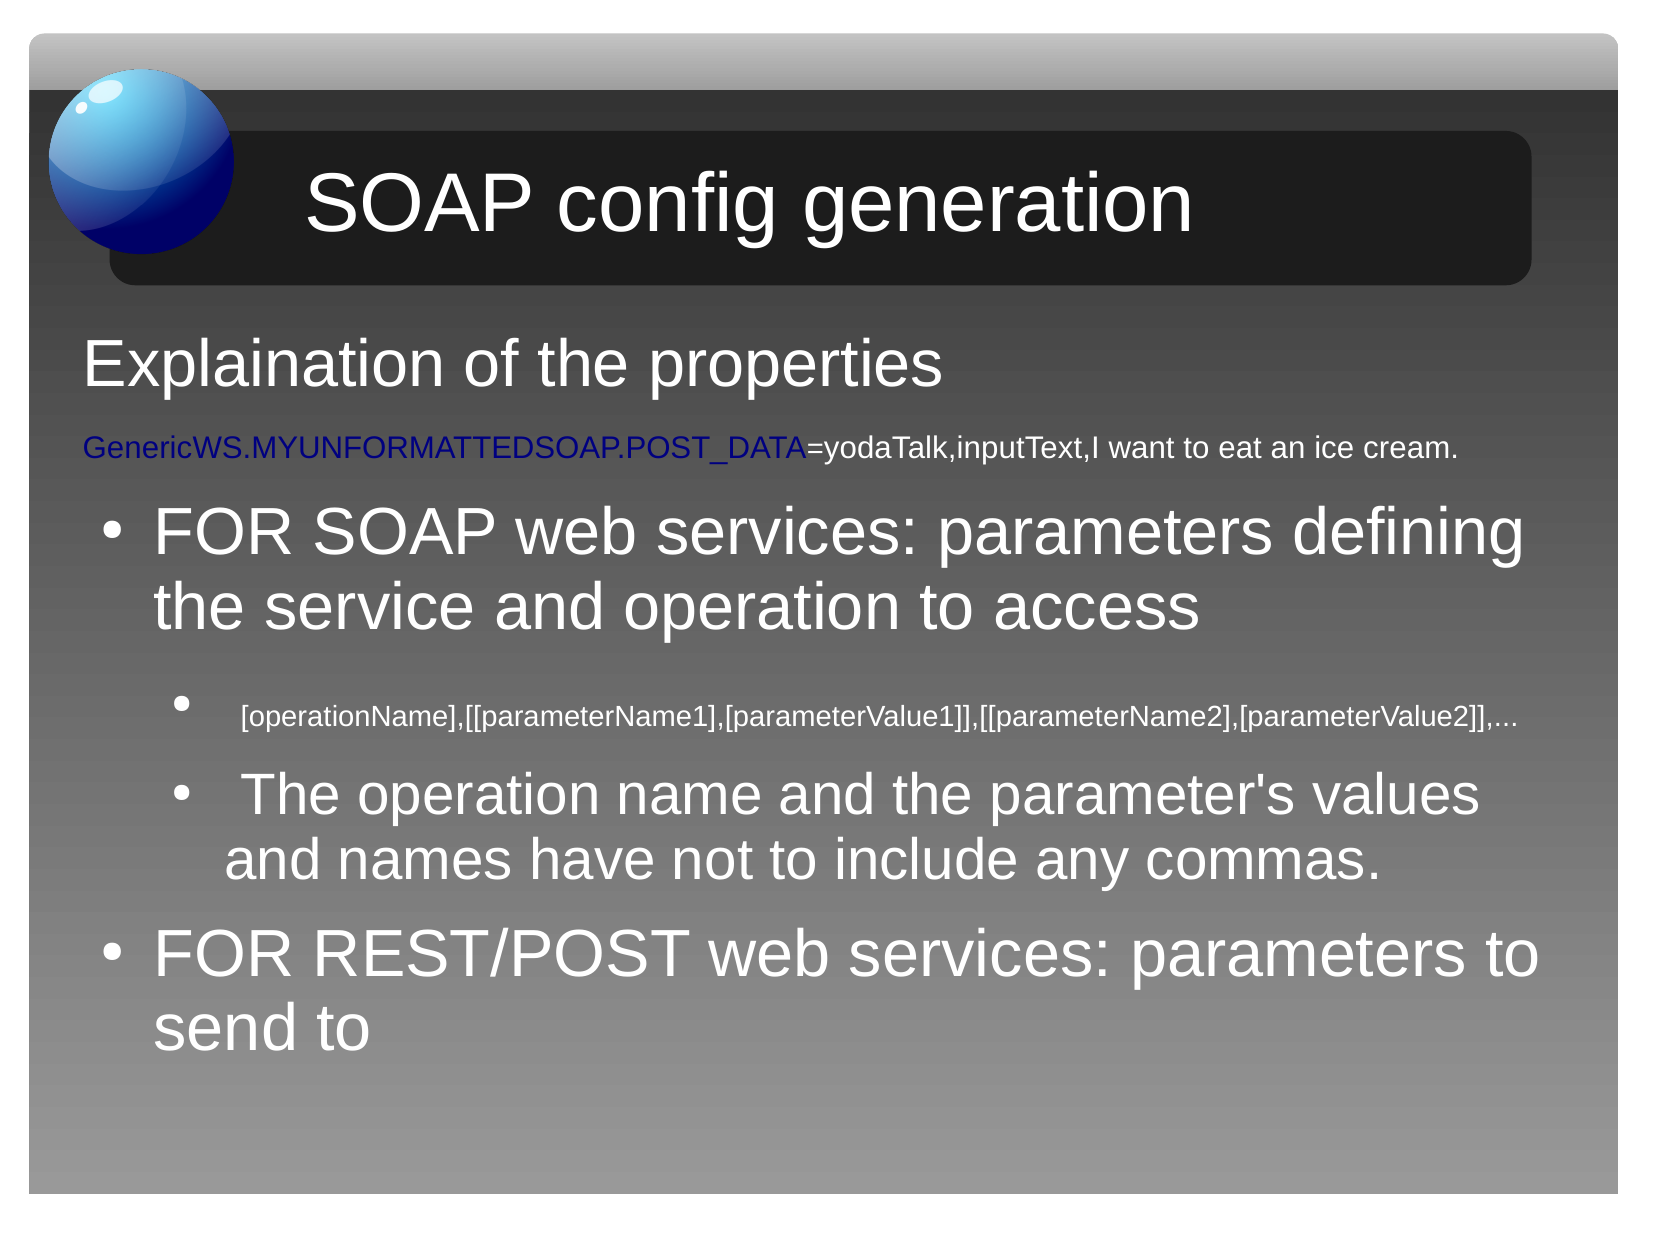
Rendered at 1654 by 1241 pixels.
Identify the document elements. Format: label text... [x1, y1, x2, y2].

picture [29, 57, 253, 266]
title SOAP config generation [82, 137, 1571, 267]
list Explaination of the properties GenericWS.MYUNFORMATTEDSOAP.POST_DATA=yodaTalk,inputText,I want to eat an ice cream. FOR SOAP web services: parameters defining the service and operation to access [operationName],[[parameterName1],[parameterValue1]],[[parameterName2],[parameterValue2]],... The operation name and the parameter's values and names have not to include any commas. FOR REST/POST web services: parameters to send to [82, 325, 1571, 1130]
